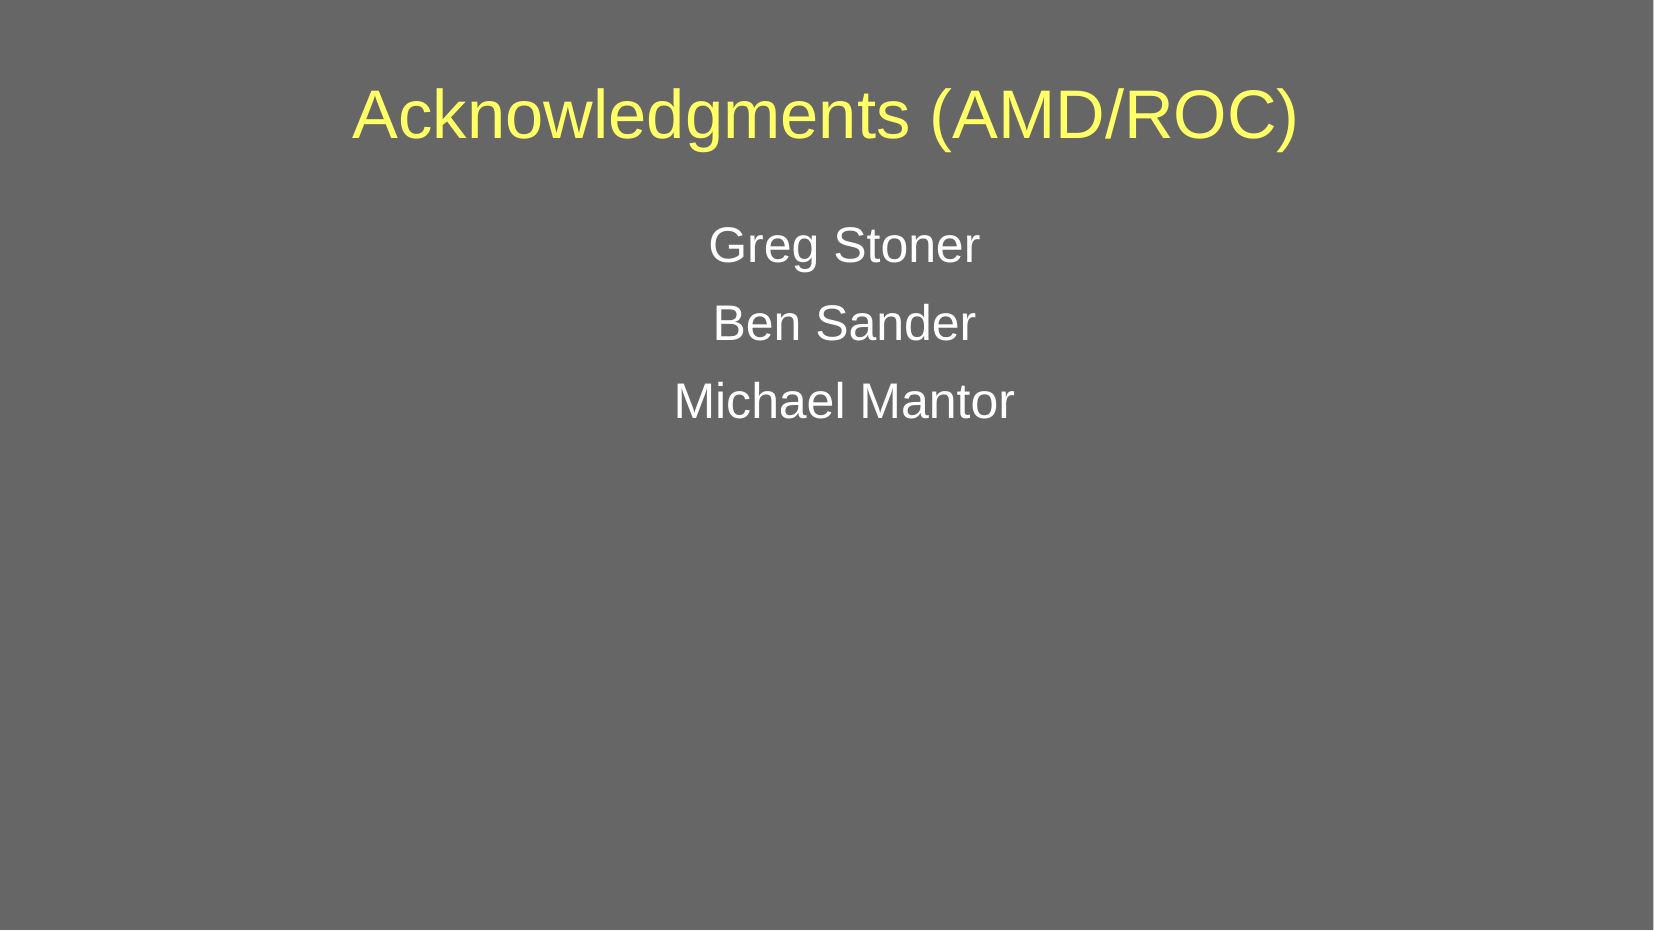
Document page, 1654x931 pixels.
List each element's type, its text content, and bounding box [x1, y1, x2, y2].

list Greg Stoner Ben Sander Michael Mantor [82, 217, 1571, 757]
title Acknowledgments (AMD/ROC) [82, 36, 1571, 193]
